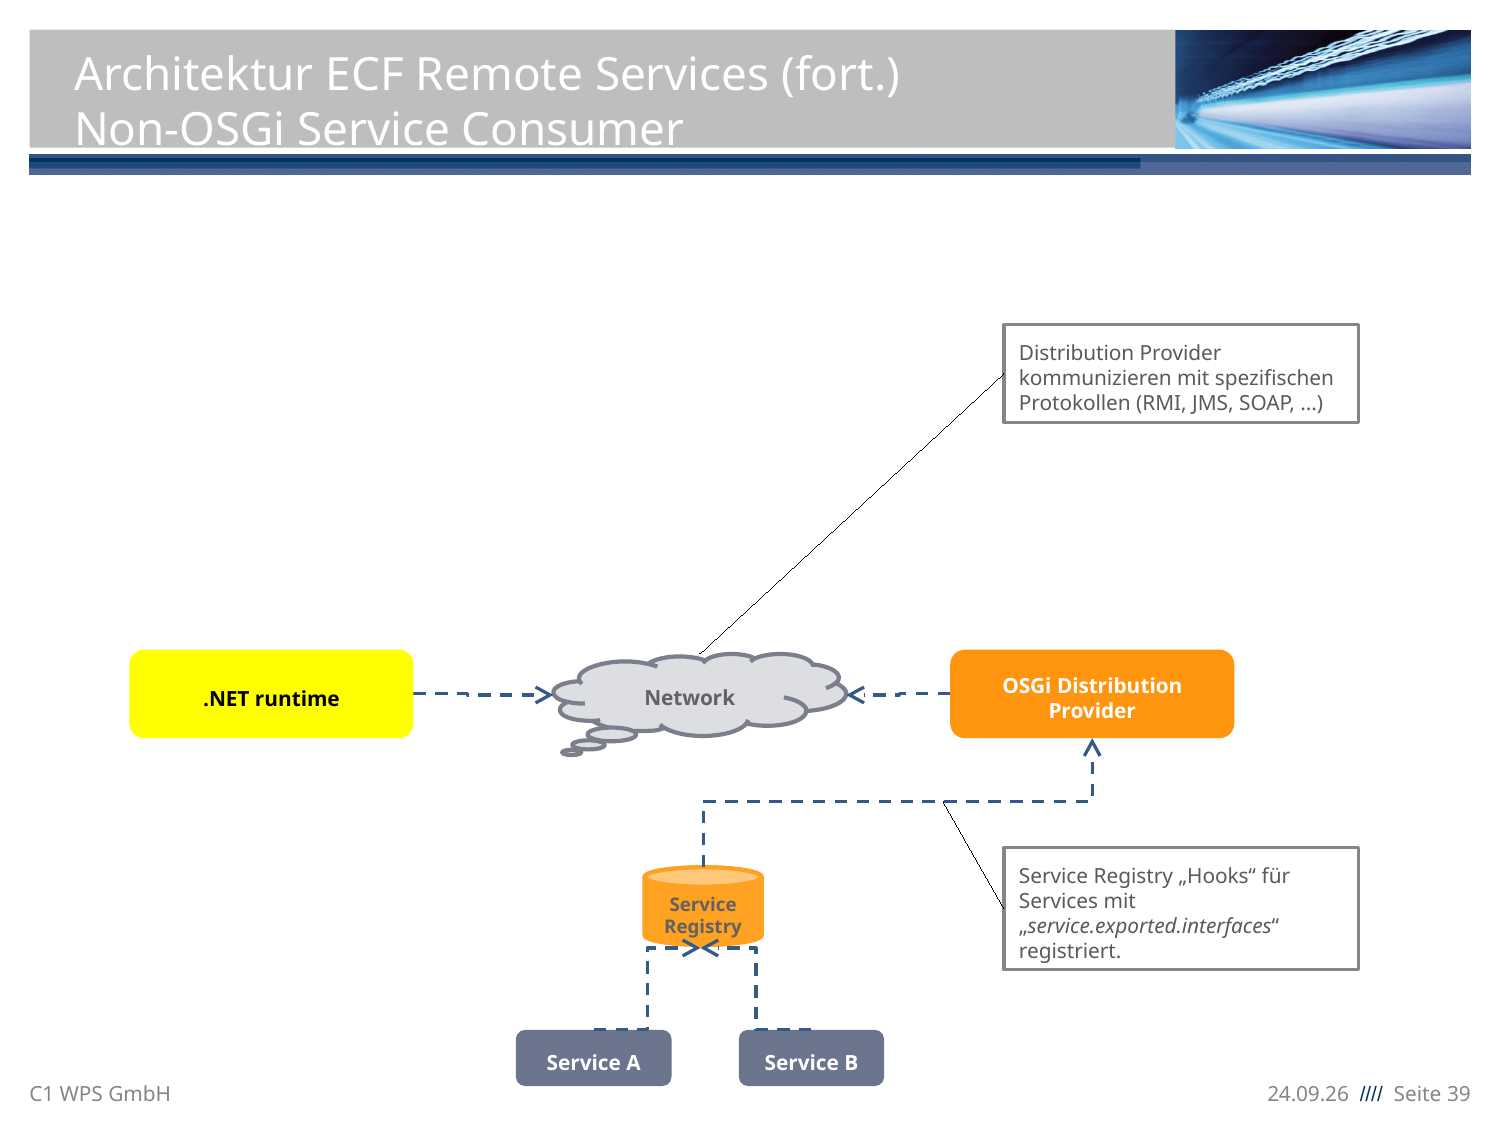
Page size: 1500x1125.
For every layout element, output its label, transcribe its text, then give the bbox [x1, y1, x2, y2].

picture [29, 154, 1471, 175]
text_box Service Registry [644, 878, 762, 945]
text_box OSGi Distribution Provider [950, 649, 1235, 739]
text_box Distribution Provider kommunizieren mit spezifischen Protokollen (RMI, JMS, SOAP, ...) [1003, 324, 1358, 422]
text_box Network [553, 653, 847, 750]
title Architektur ECF Remote Services (fort.) Non-OSGi Service Consumer [29, 29, 1176, 148]
text_box Service Registry „Hooks“ für Services mit „service.exported.interfaces“ registriert. [1003, 847, 1358, 970]
text_box Network [562, 749, 582, 756]
picture [1175, 30, 1471, 149]
text_box .NET runtime [129, 649, 414, 739]
text_box Service A [515, 1029, 672, 1087]
text_box Service B [738, 1029, 885, 1087]
